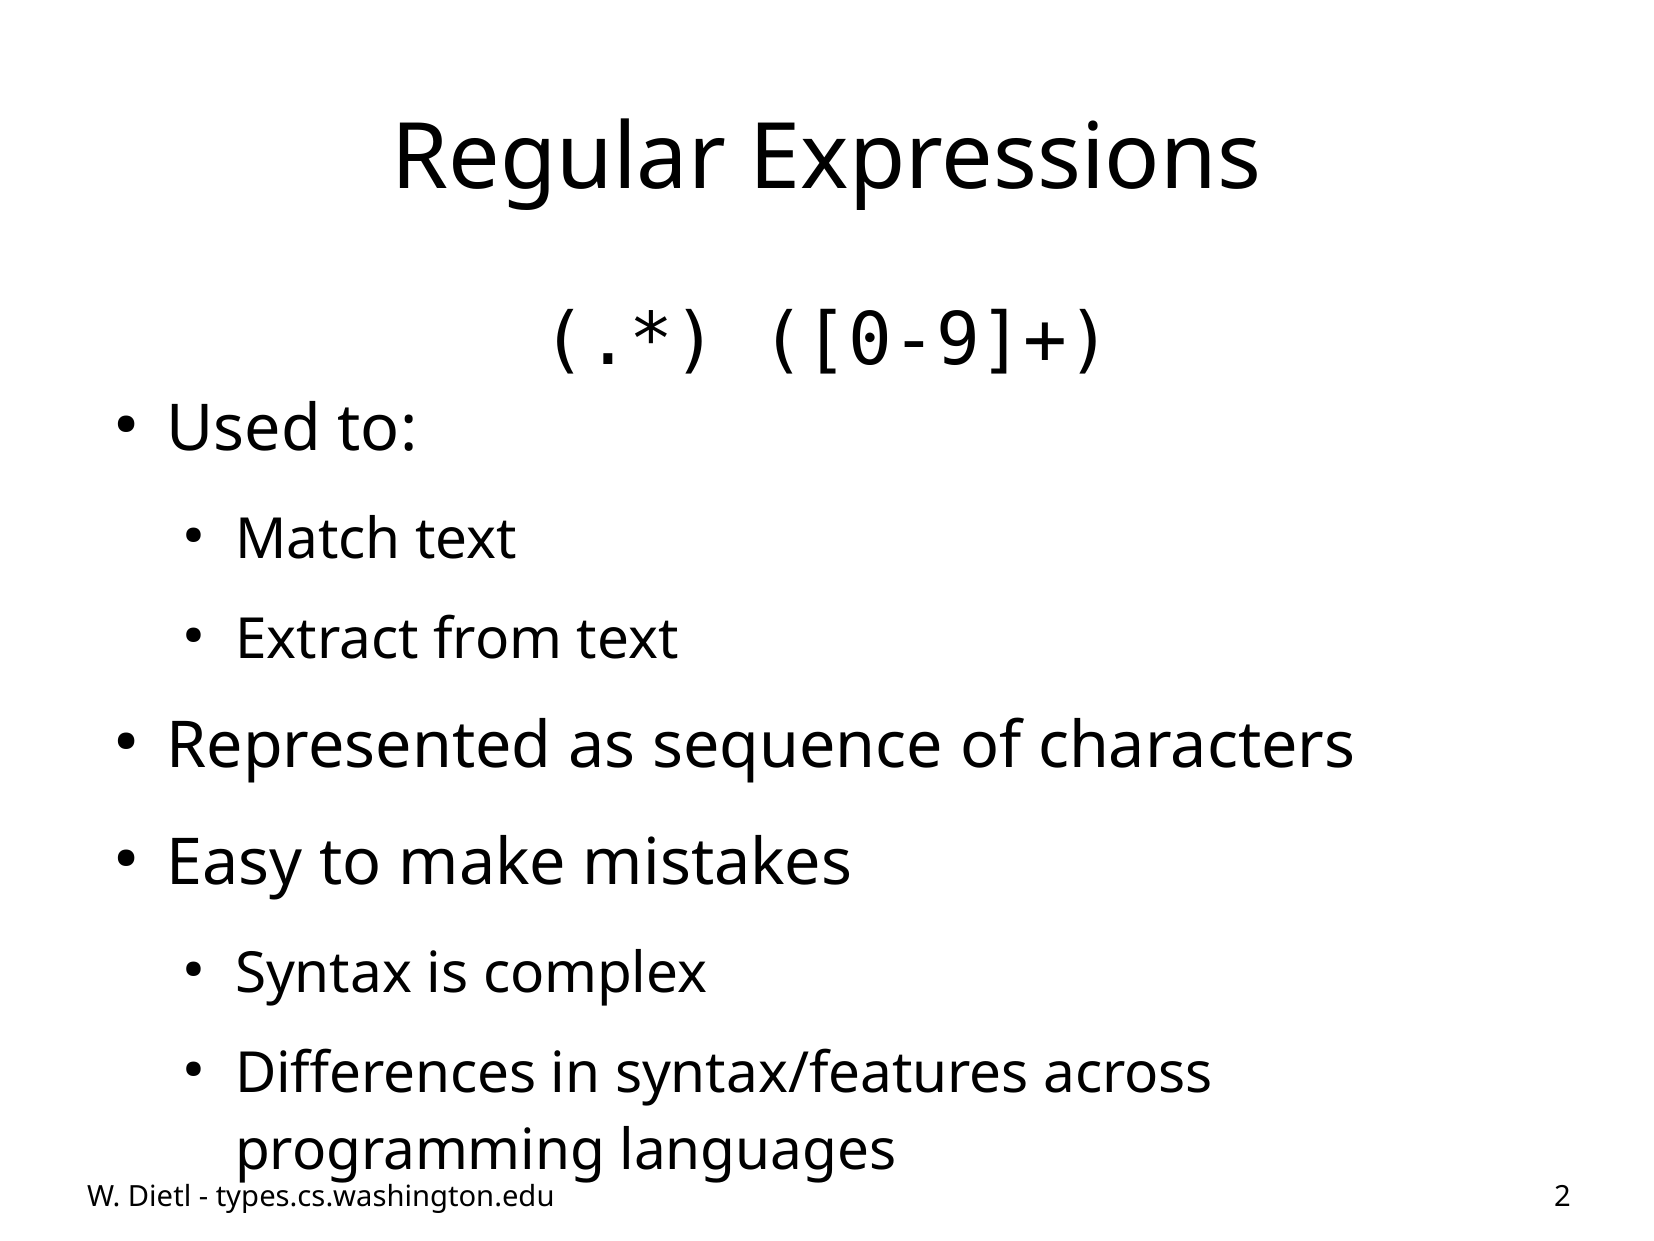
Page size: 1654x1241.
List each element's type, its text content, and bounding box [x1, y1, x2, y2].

title Regular Expressions [82, 49, 1571, 257]
list (.*) ([0-9]+) Used to: Match text Extract from text Represented as sequence of characters Easy to make mistakes Syntax is complex Differences in syntax/features across programming languages [82, 289, 1571, 1198]
